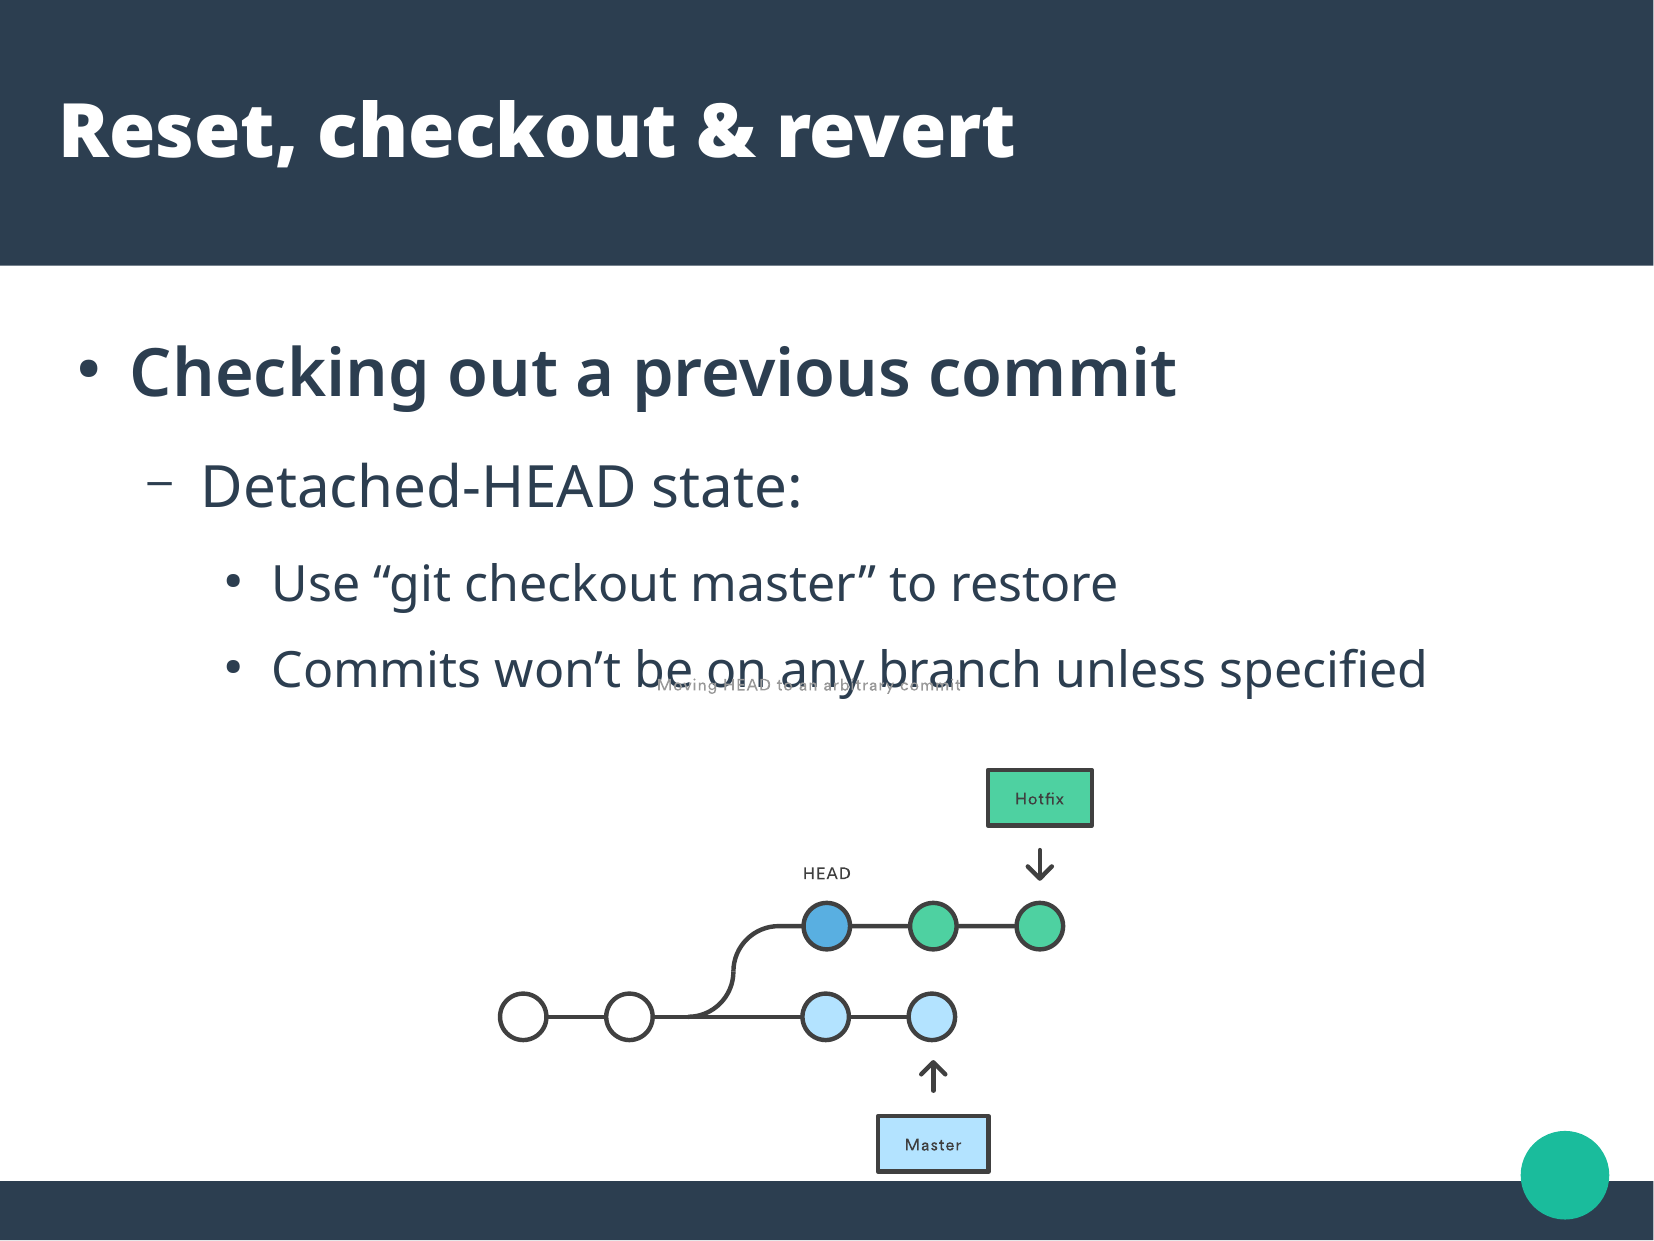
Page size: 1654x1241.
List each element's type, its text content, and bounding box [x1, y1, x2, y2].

picture [366, 673, 1253, 1181]
list Checking out a previous commit Detached-HEAD state: Use “git checkout master” to restore Commits won’t be on any branch unless specified [59, 324, 1595, 1152]
title Reset, checkout & revert [59, 49, 1595, 207]
